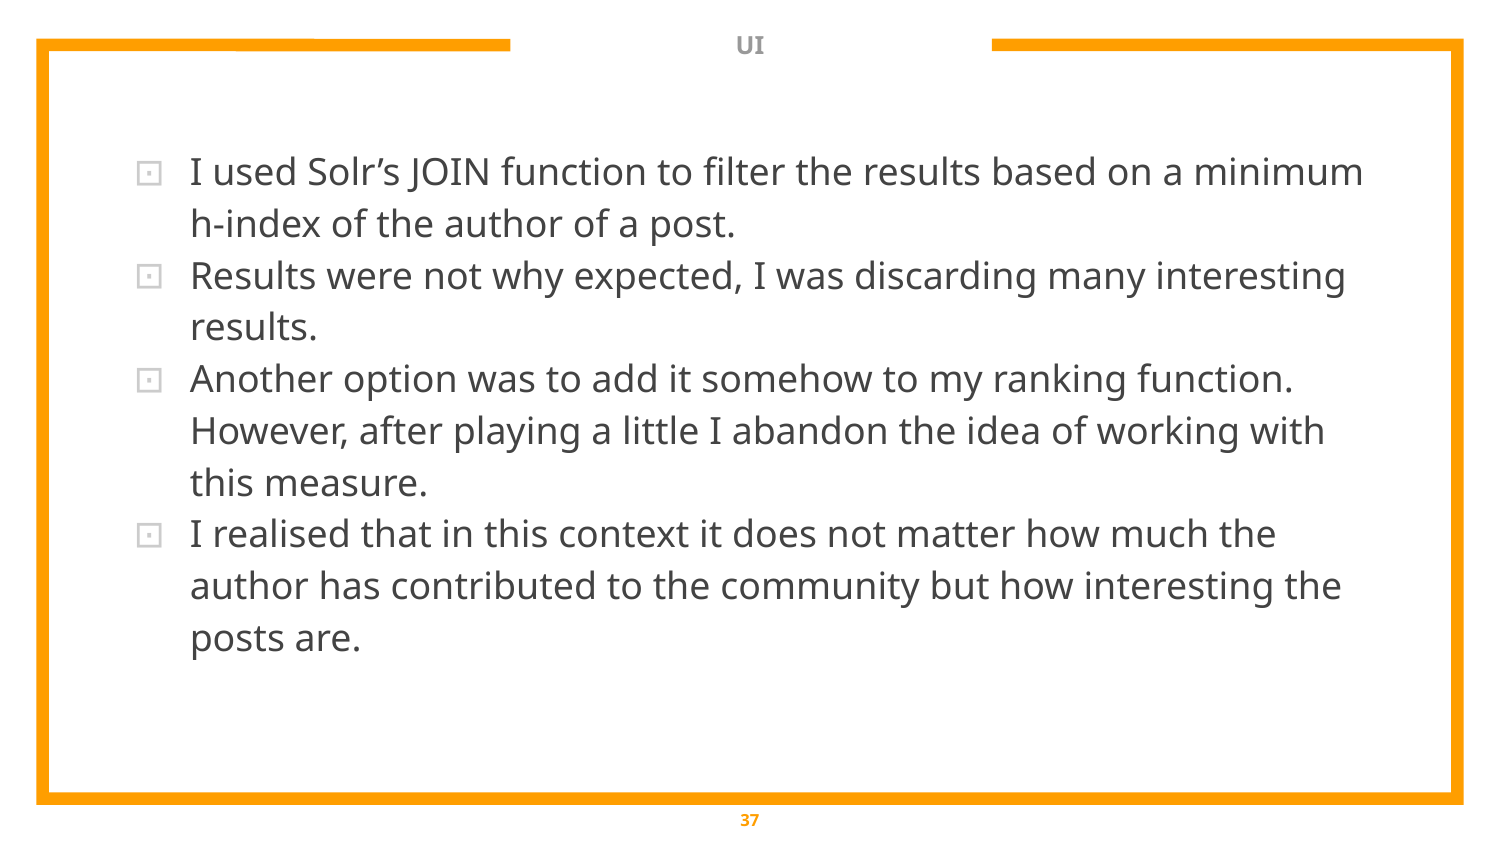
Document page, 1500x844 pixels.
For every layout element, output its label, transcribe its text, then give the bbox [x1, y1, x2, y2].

slide_number <number> [0, 798, 1500, 844]
title UI [531, 15, 969, 81]
list I used Solr’s JOIN function to filter the results based on a minimum h-index of the author of a post. Results were not why expected, I was discarding many interesting results. Another option was to add it somehow to my ranking function. However, after playing a little I abandon the idea of working with this measure. I realised that in this context it does not matter how much the author has contributed to the community but how interesting the posts are. [99, 81, 1400, 763]
